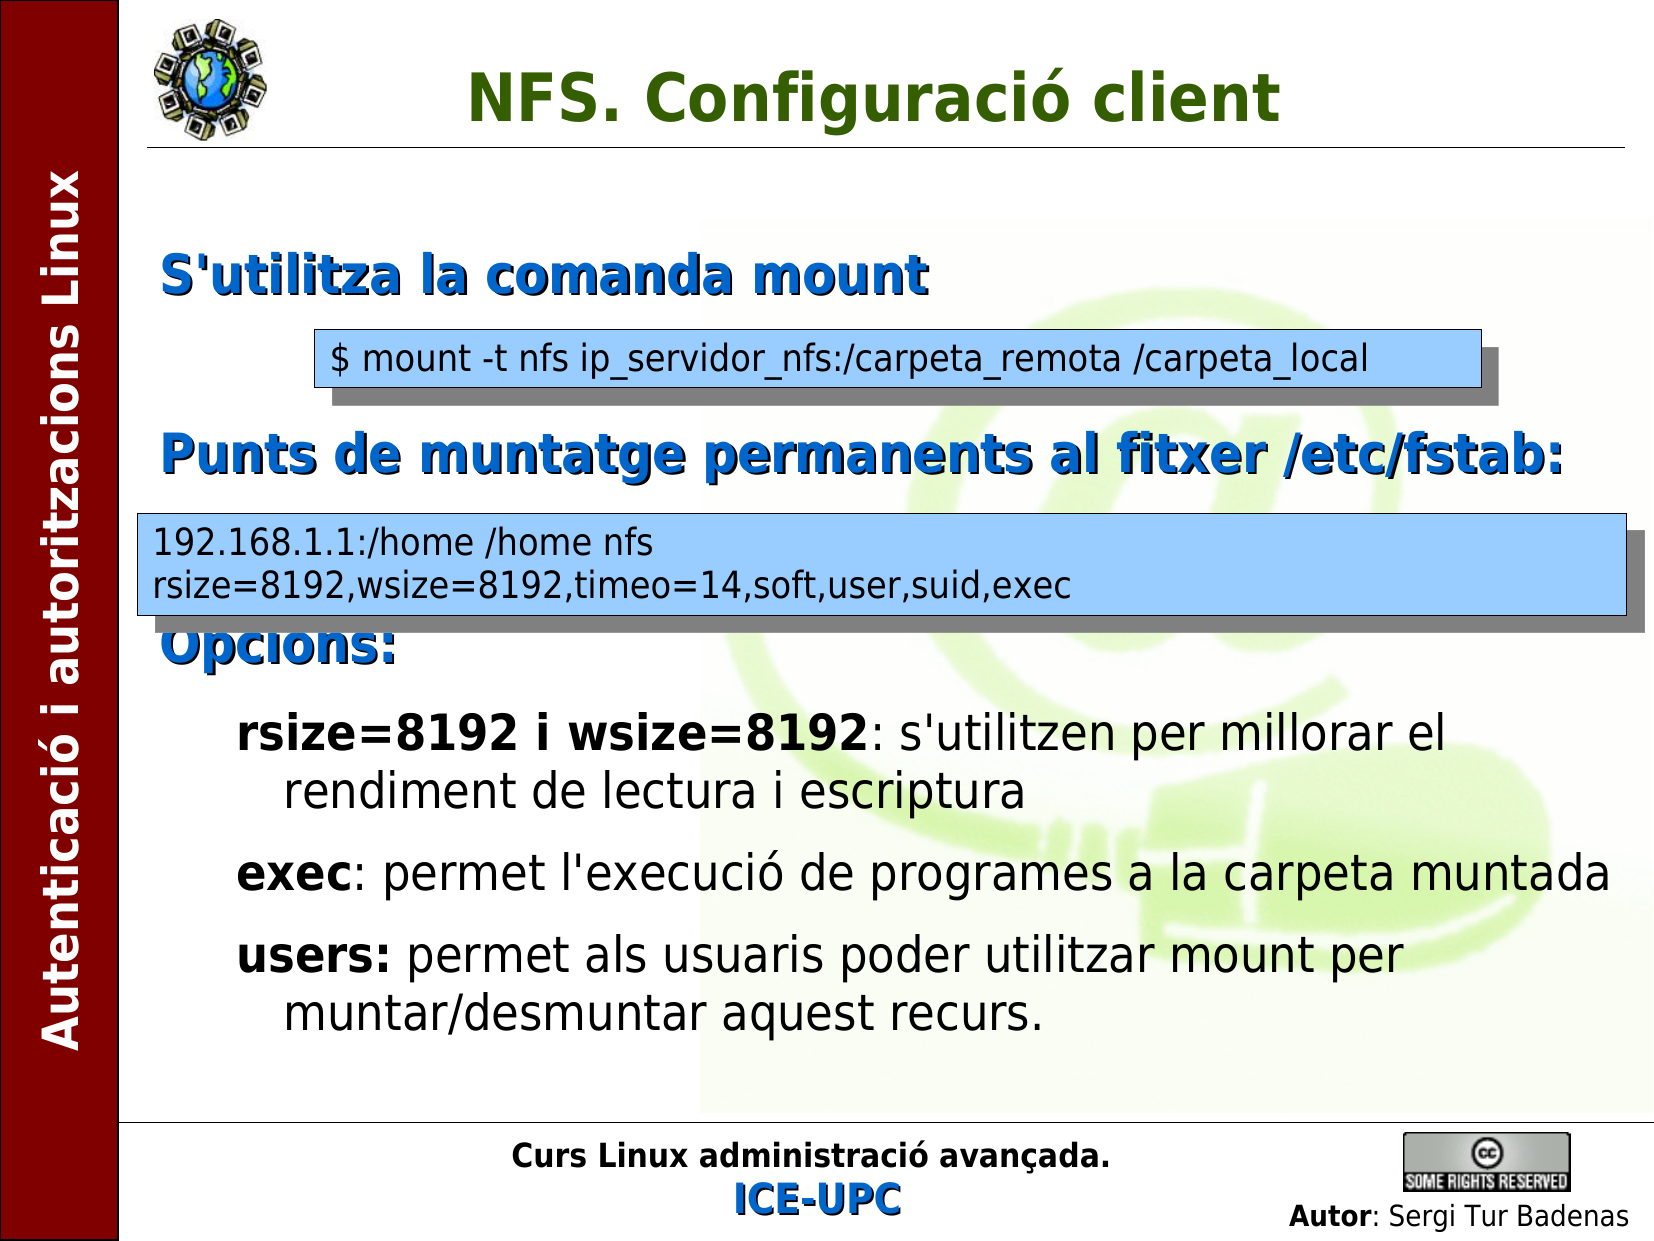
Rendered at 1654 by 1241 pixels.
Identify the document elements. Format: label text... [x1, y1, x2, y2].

title NFS. Configuració client [129, 56, 1619, 141]
picture [700, 217, 1654, 1113]
list S'utilitza la comanda mount Punts de muntatge permanents al fitxer /etc/fstab: Opcions: rsize=8192 i wsize=8192: s'utilitzen per millorar el rendiment de lectura i escriptura exec: permet l'execució de programes a la carpeta muntada users: permet als usuaris poder utilitzar mount per muntar/desmuntar aquest recurs. [141, 616, 1630, 1101]
picture [154, 19, 268, 56]
list S'utilitza la comanda mount Punts de muntatge permanents al fitxer /etc/fstab: Opcions: rsize=8192 i wsize=8192: s'utilitzen per millorar el rendiment de lectura i escriptura exec: permet l'execució de programes a la carpeta muntada users: permet als usuaris poder utilitzar mount per muntar/desmuntar aquest recurs. [141, 242, 1630, 530]
picture [1403, 1132, 1571, 1192]
text_box 192.168.1.1:/home /home nfs rsize=8192,wsize=8192,timeo=14,soft,user,suid,exec [137, 513, 1627, 572]
text_box $ mount -t nfs ip_servidor_nfs:/carpeta_remota /carpeta_local [314, 329, 1482, 388]
